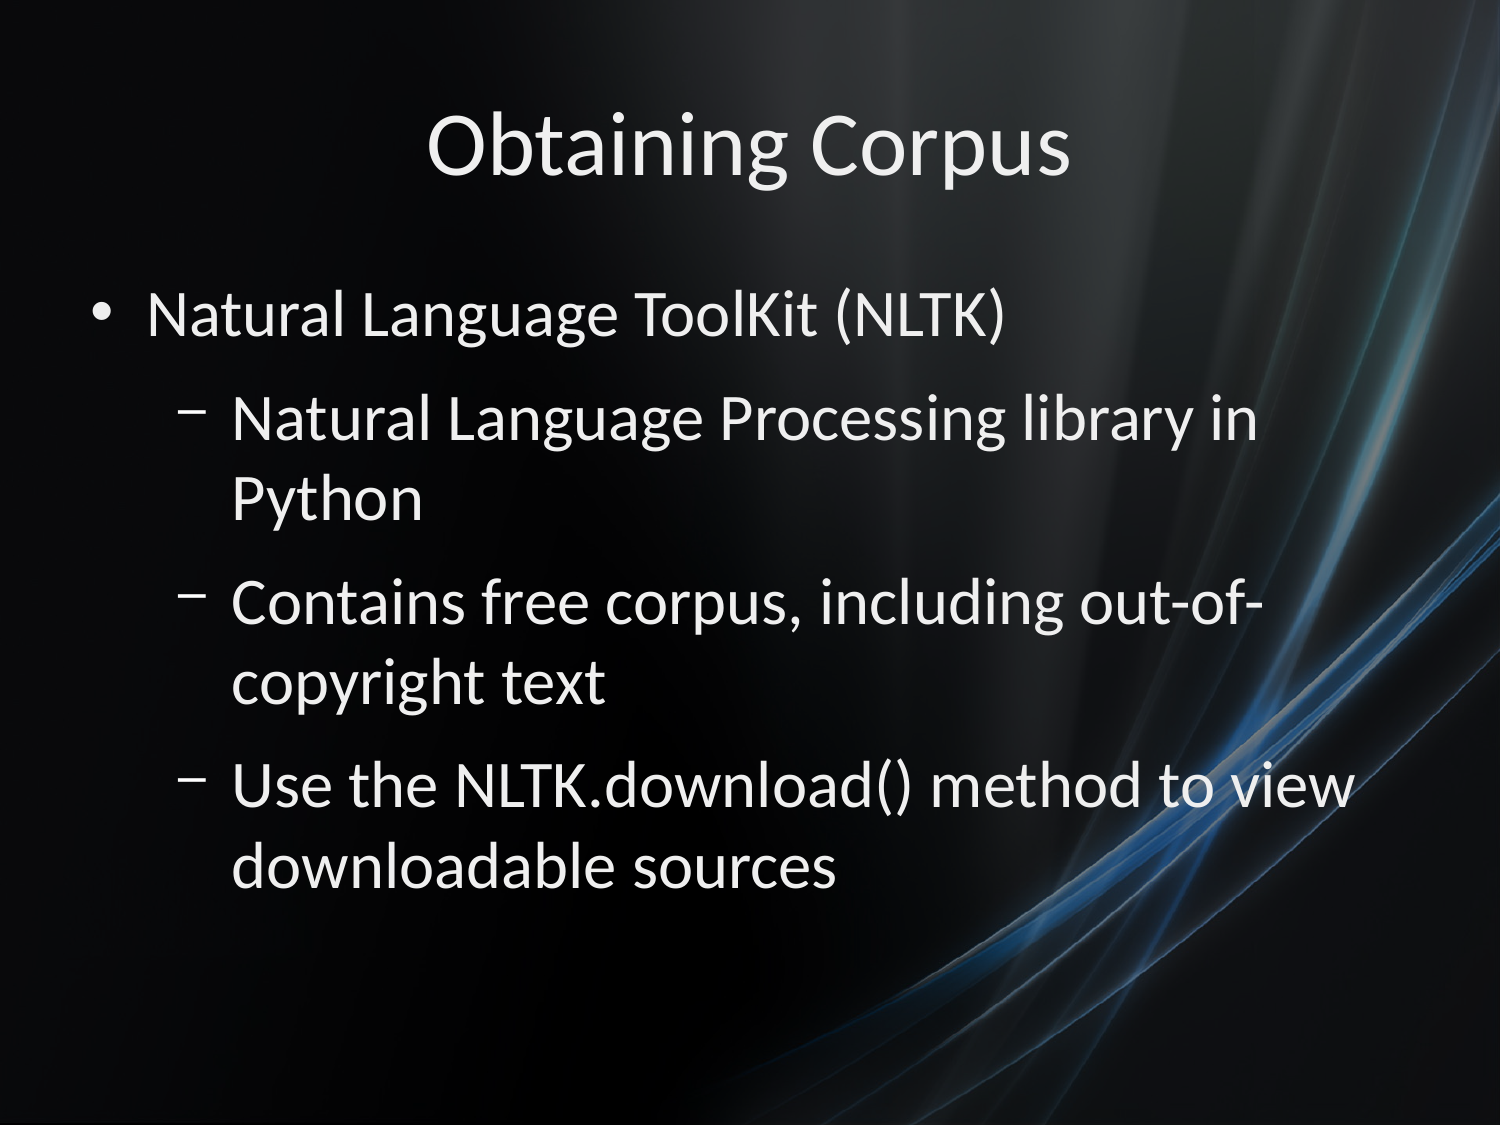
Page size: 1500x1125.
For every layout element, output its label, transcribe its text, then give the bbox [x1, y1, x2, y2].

text_box [0, 0, 1500, 1125]
list Natural Language ToolKit (NLTK) Natural Language Processing library in Python Contains free corpus, including out-of-copyright text Use the NLTK.download() method to view downloadable sources [75, 262, 1425, 1005]
title Obtaining Corpus [75, 45, 1425, 233]
